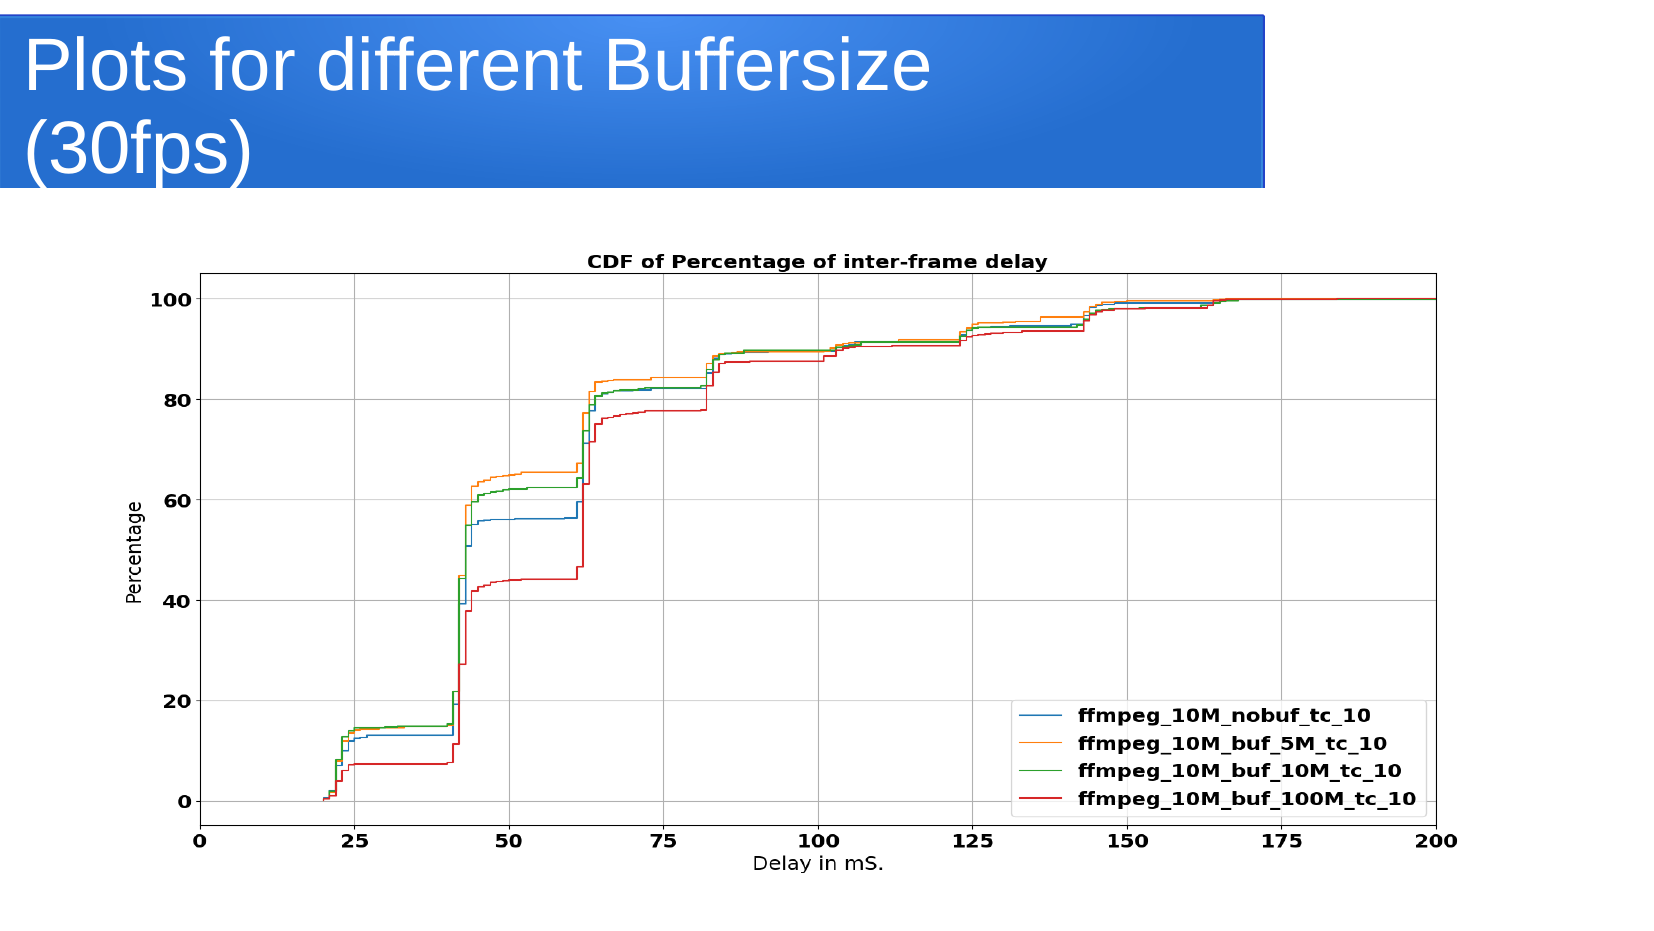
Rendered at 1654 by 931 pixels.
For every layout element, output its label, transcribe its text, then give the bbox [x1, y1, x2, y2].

picture [0, 188, 1595, 904]
title Plots for different Buffersize (30fps) [23, 22, 1176, 188]
